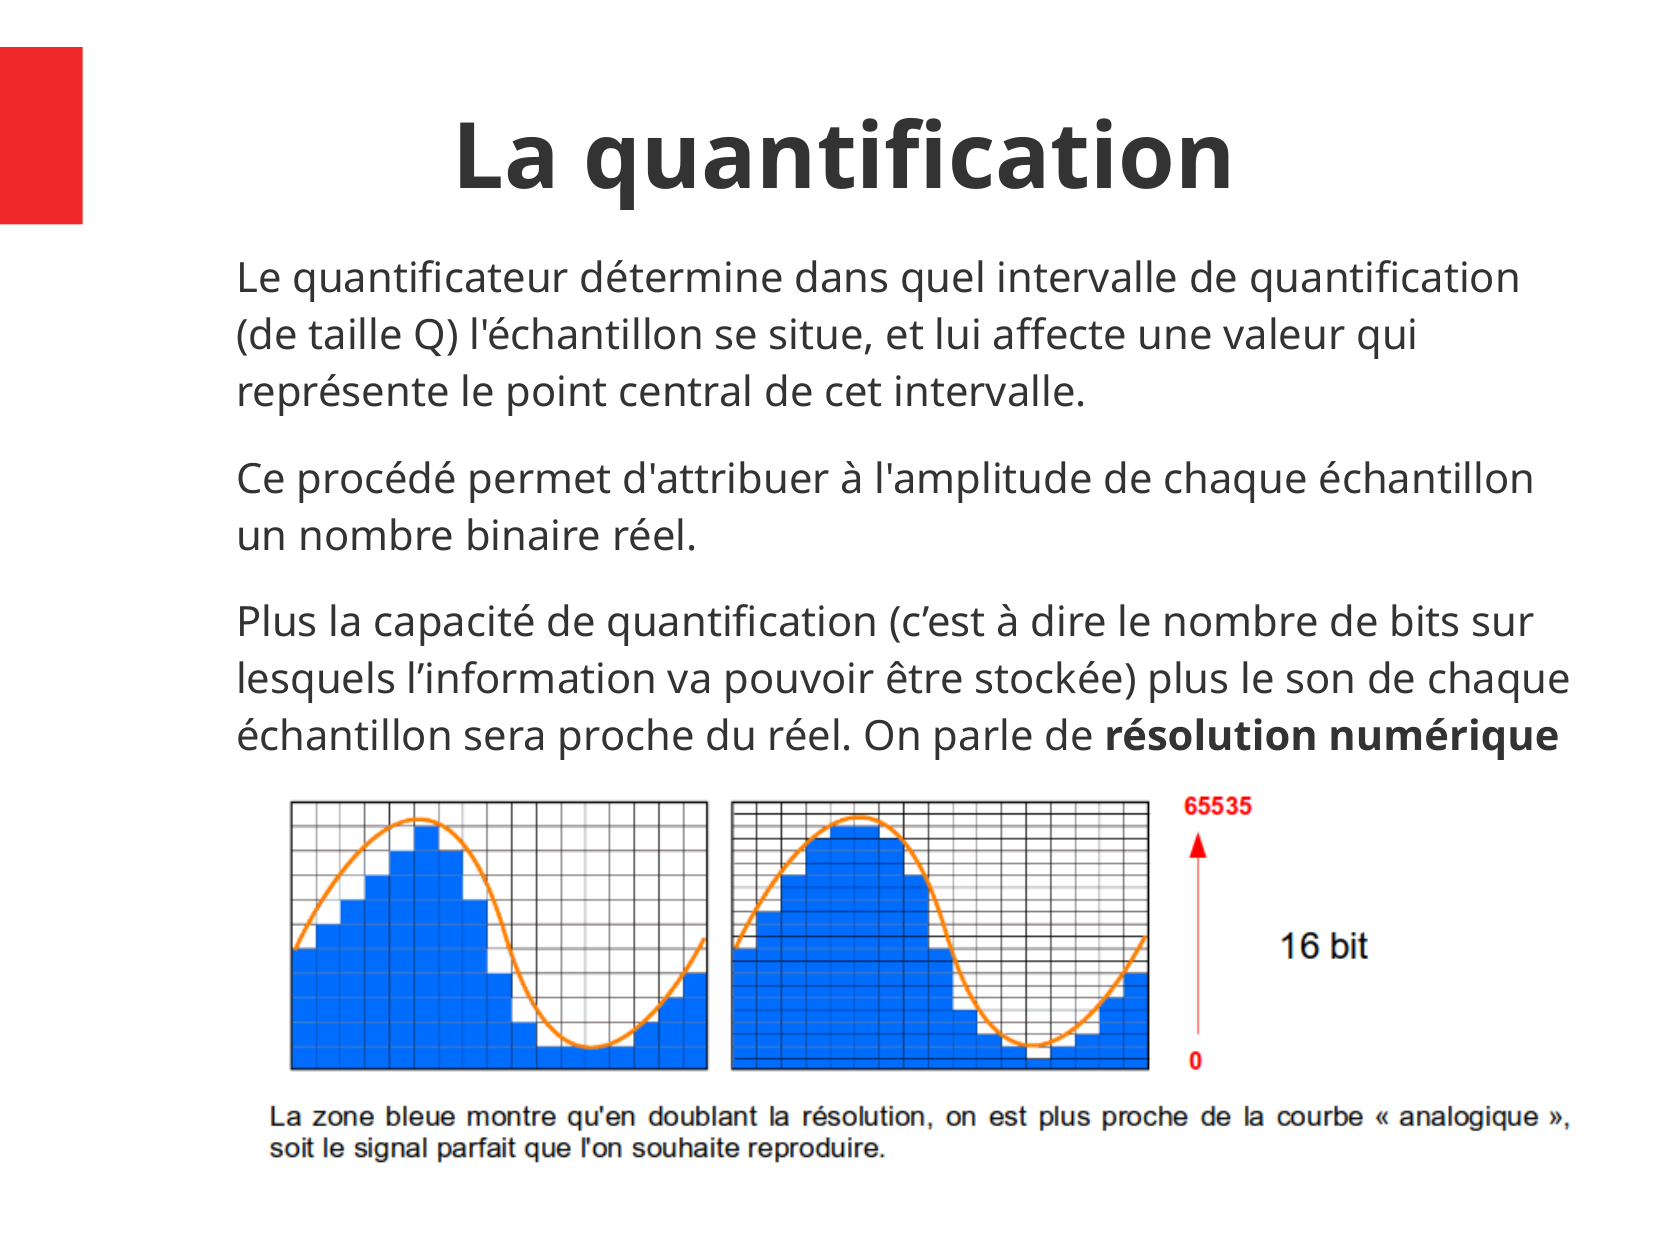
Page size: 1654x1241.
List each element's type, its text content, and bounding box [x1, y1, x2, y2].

picture [212, 791, 1571, 1182]
title La quantification [118, 49, 1571, 257]
list Le quantificateur détermine dans quel intervalle de quantification (de taille Q) l'échantillon se situe, et lui affecte une valeur qui représente le point central de cet intervalle. Ce procédé permet d'attribuer à l'amplitude de chaque échantillon un nombre binaire réel. Plus la capacité de quantification (c’est à dire le nombre de bits sur lesquels l’information va pouvoir être stockée) plus le son de chaque échantillon sera proche du réel. On parle de résolution numérique [165, 248, 1583, 968]
